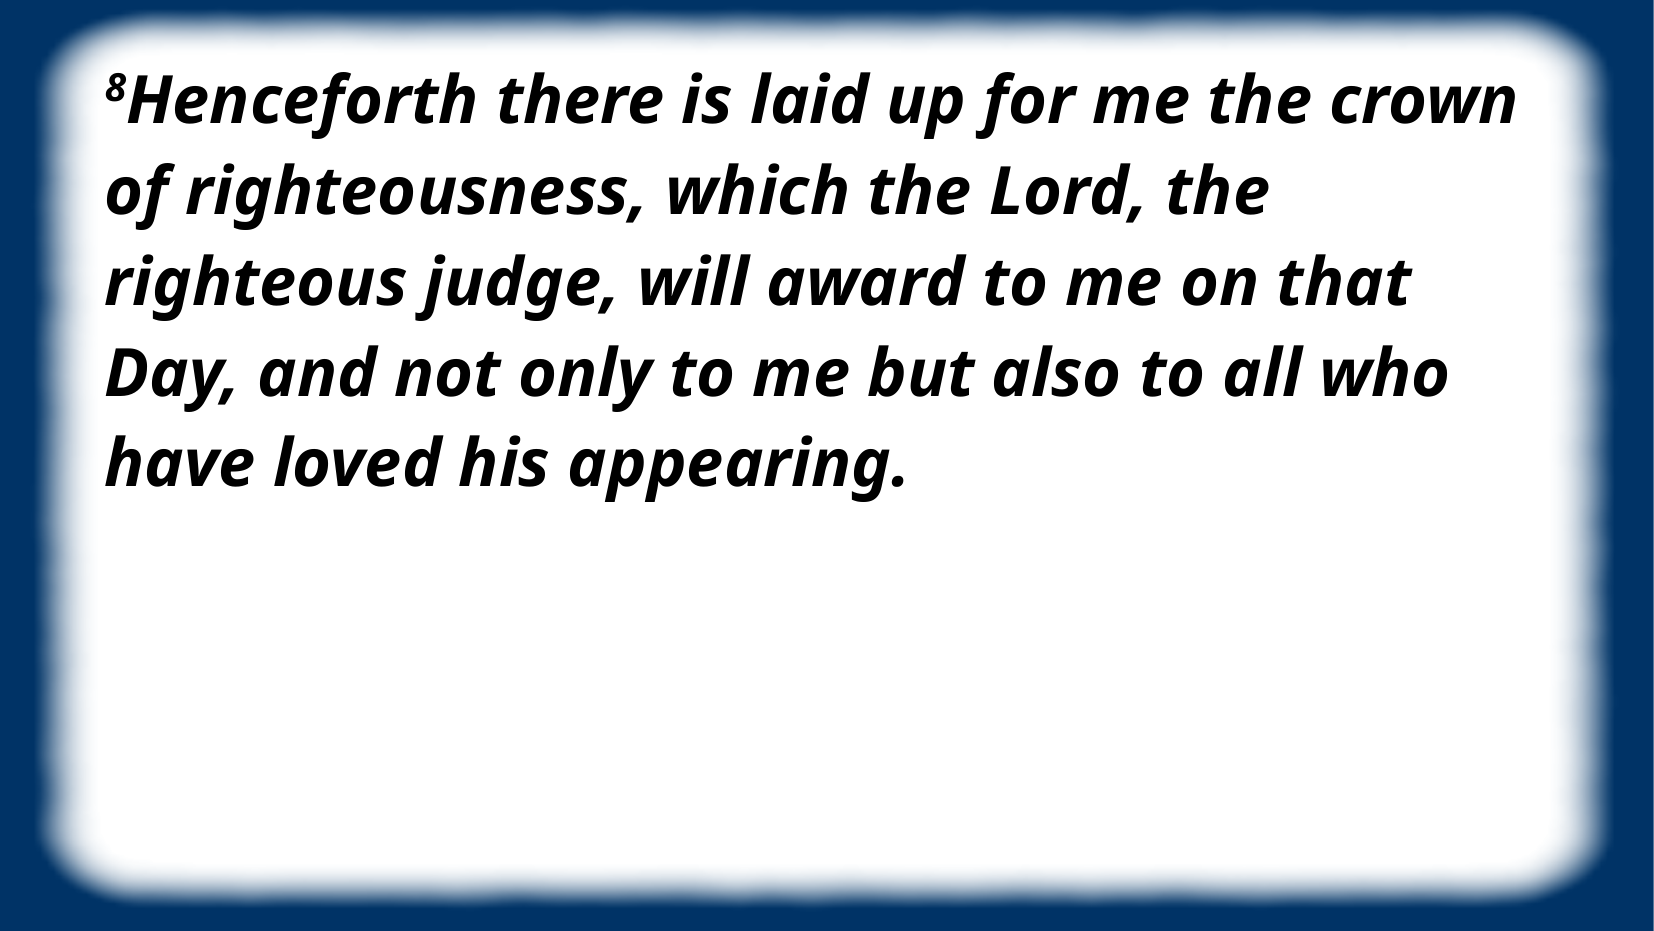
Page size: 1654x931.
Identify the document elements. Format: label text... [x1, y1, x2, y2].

picture [0, 0, 1654, 931]
text_box 8Henceforth there is laid up for me the crown of righteousness, which the Lord, the righteous judge, will award to me on that Day, and not only to me but also to all who have loved his appearing. [90, 45, 1561, 504]
